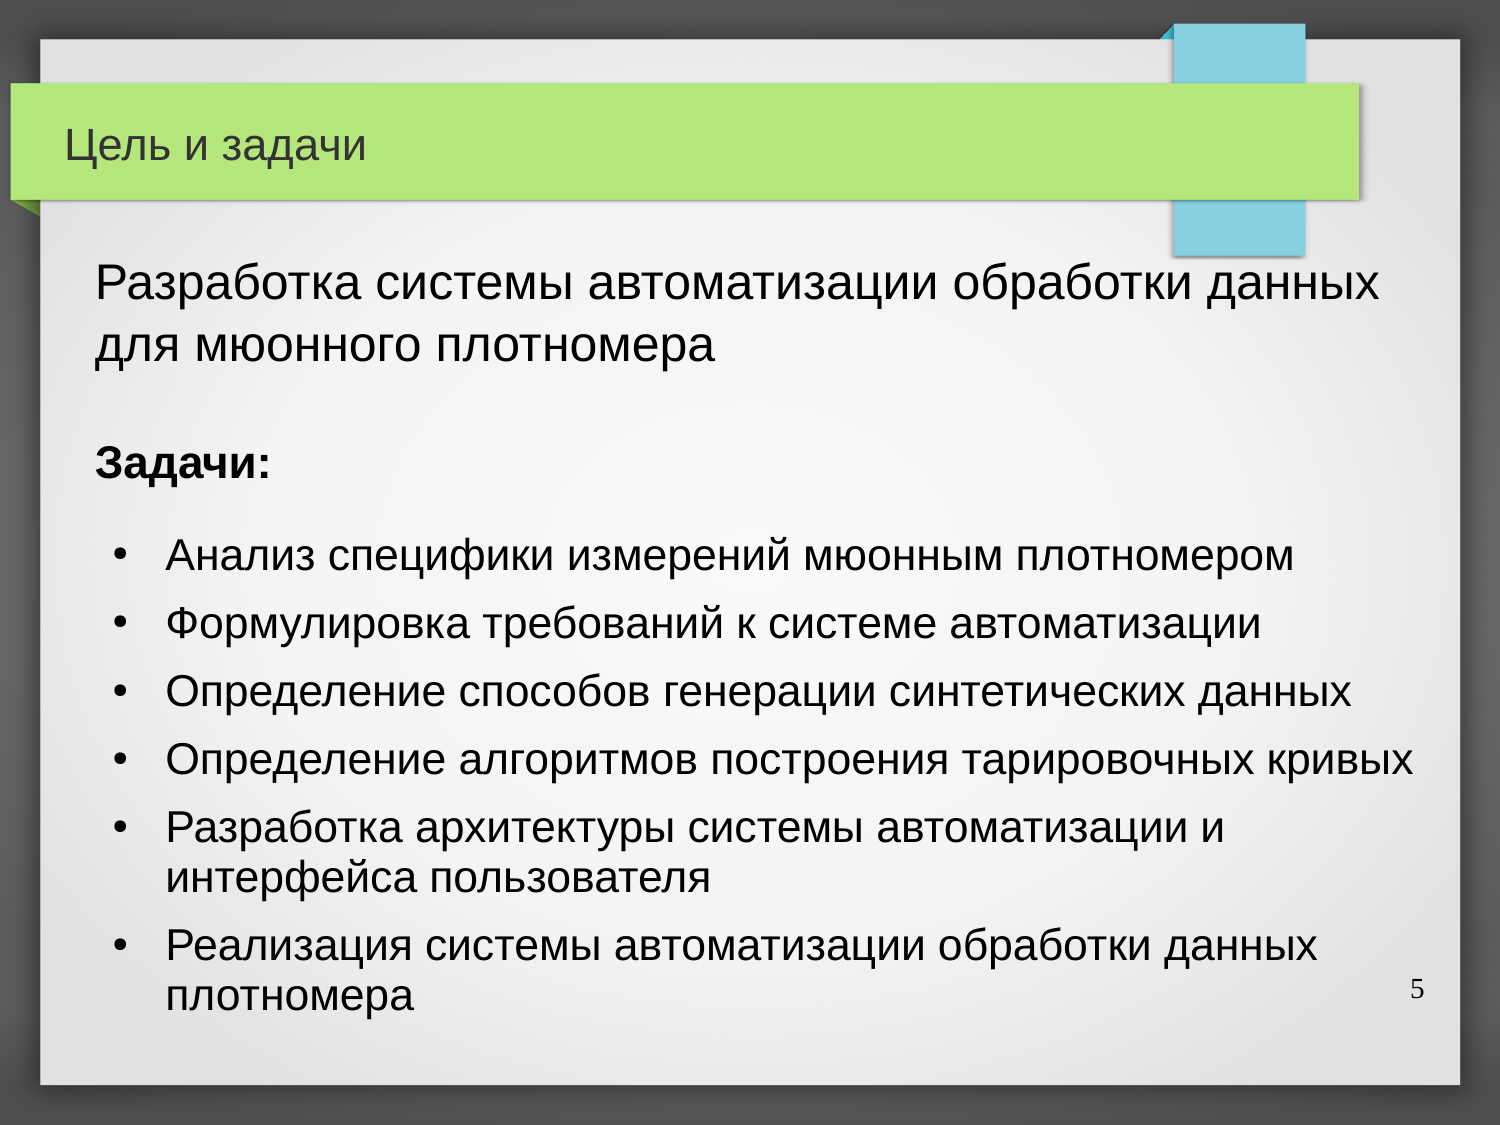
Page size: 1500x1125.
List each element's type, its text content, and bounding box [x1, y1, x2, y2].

title Цель и задачи [64, 103, 1115, 186]
picture [0, 0, 1500, 1125]
list Разработка системы автоматизации обработки данных для мюонного плотномера Задачи: Анализ специфики измерений мюонным плотномером Формулировка требований к системе автоматизации Определение способов генерации синтетических данных Определение алгоритмов построения тарировочных кривых Разработка архитектуры системы автоматизации и интерфейса пользователя Реализация системы автоматизации обработки данных плотномера [94, 259, 1415, 980]
